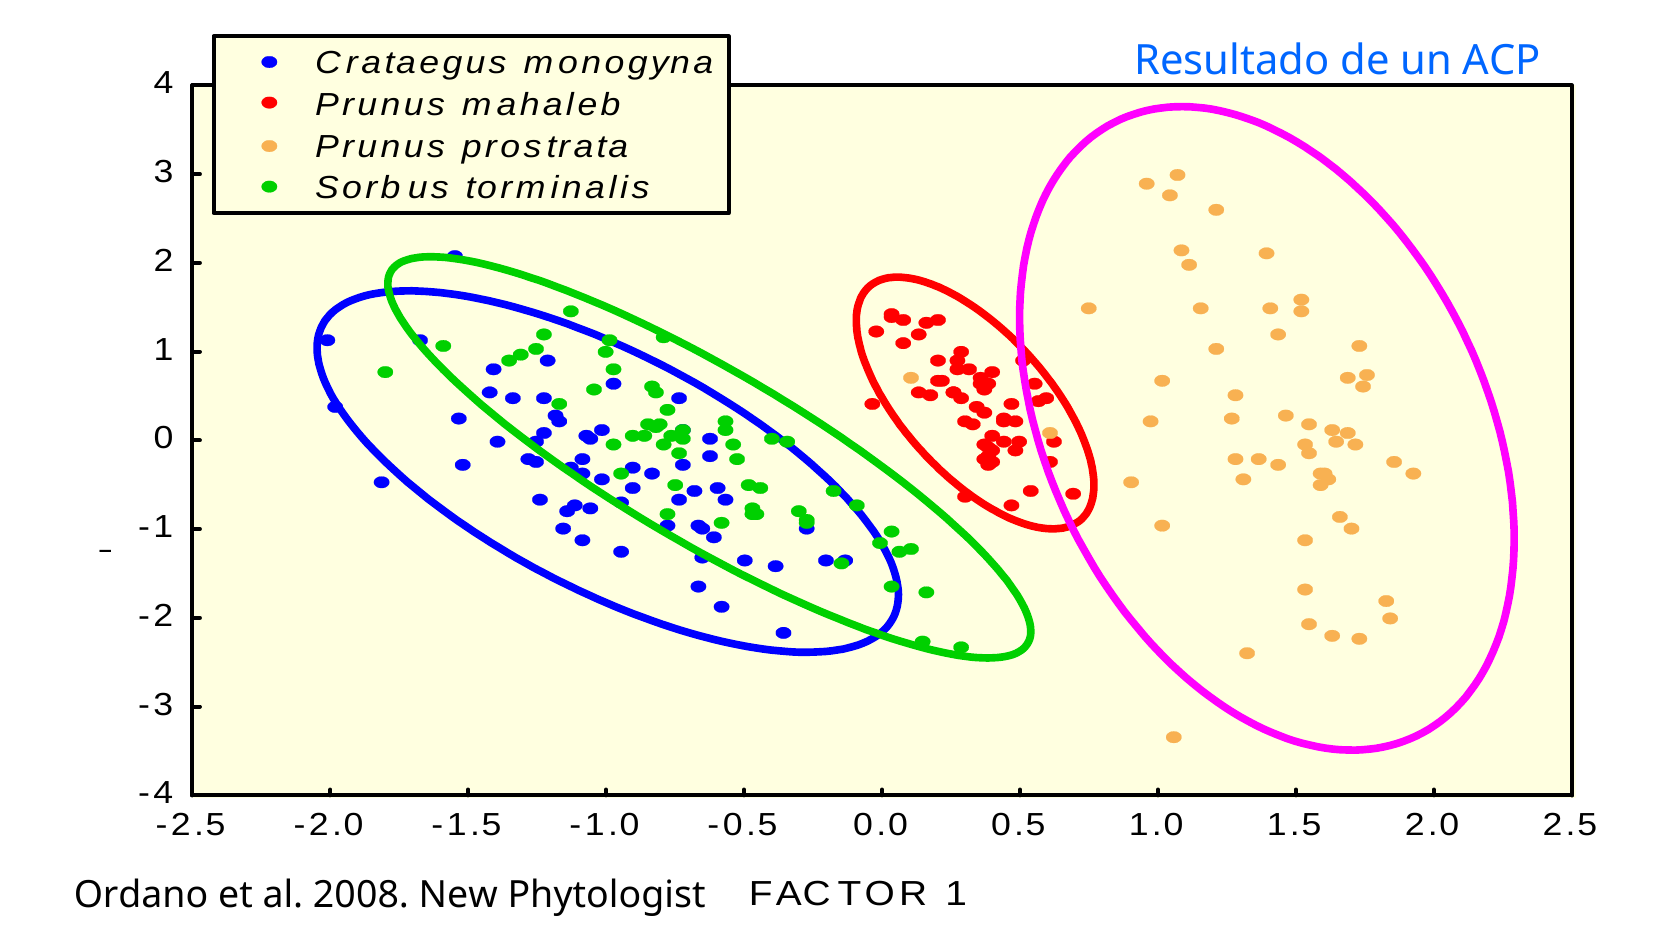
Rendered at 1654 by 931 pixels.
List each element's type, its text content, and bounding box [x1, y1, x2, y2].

text_box Ordano et al. 2008. New Phytologist [59, 862, 704, 923]
chart [26, 33, 1622, 931]
text_box Resultado de un ACP [1119, 25, 1557, 92]
